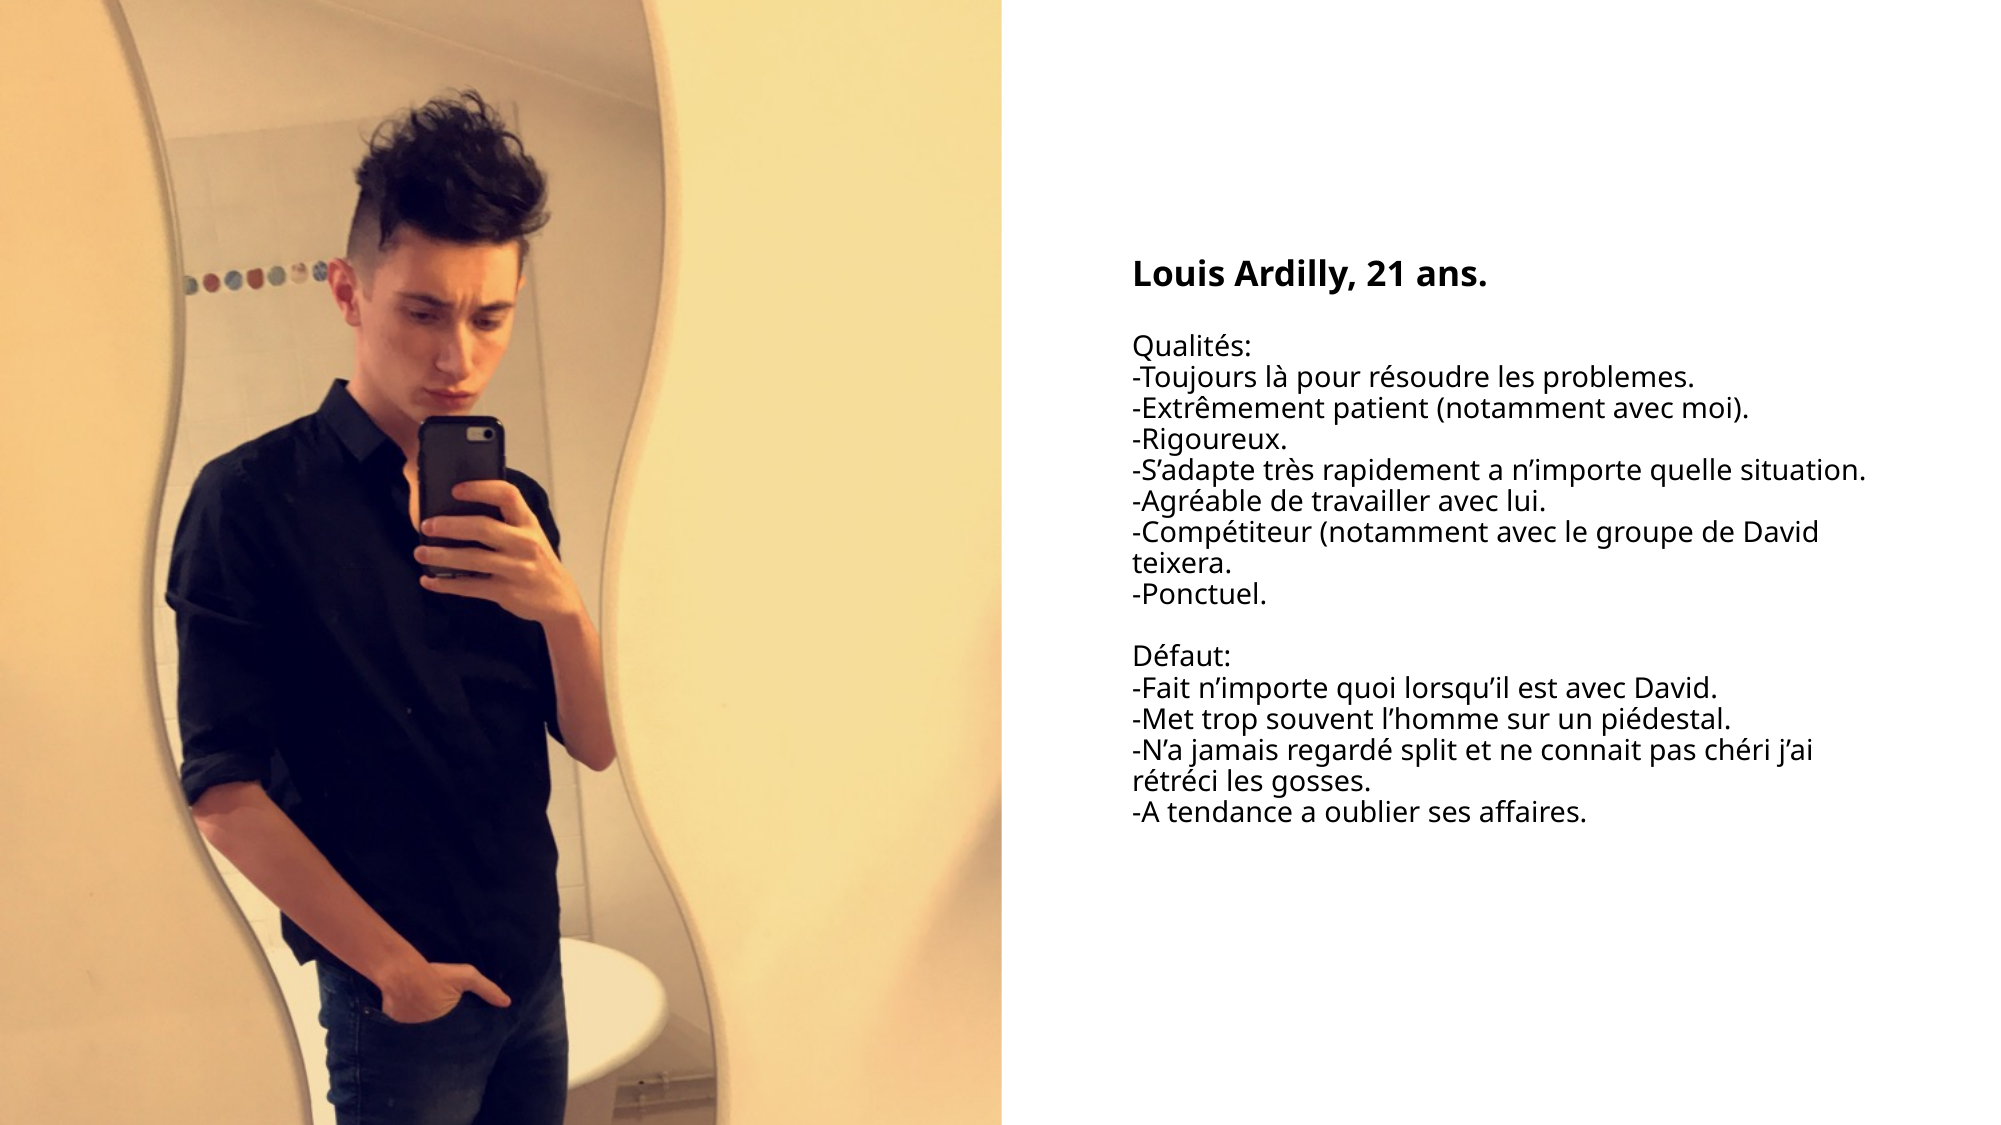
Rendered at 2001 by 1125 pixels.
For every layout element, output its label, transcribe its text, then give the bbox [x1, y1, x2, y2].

picture [0, 0, 1002, 1125]
title Louis Ardilly, 21 ans. Qualités: -Toujours là pour résoudre les problemes. -Extrêmement patient (notamment avec moi). -Rigoureux. -S’adapte très rapidement a n’importe quelle situation. -Agréable de travailler avec lui. -Compétiteur (notamment avec le groupe de David teixera. -Ponctuel. Défaut: -Fait n’importe quoi lorsqu’il est avec David. -Met trop souvent l’homme sur un piédestal. -N’a jamais regardé split et ne connait pas chéri j’ai rétréci les gosses. -A tendance a oublier ses affaires. [1117, 239, 1906, 837]
